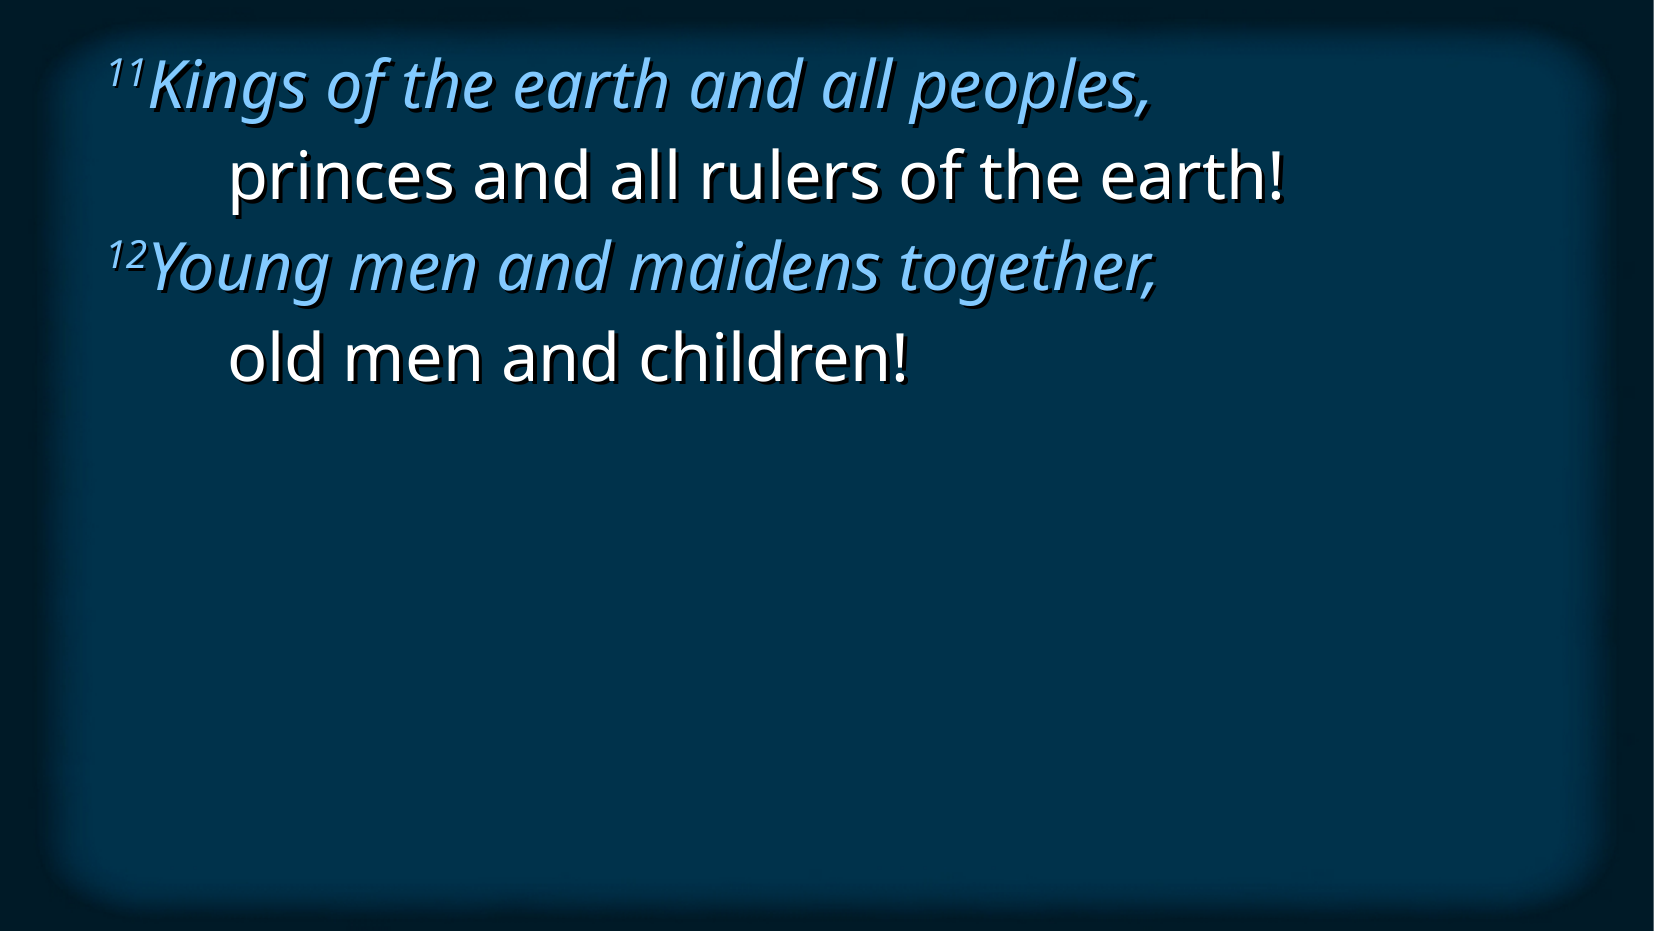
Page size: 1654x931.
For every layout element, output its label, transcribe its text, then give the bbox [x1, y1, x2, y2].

text_box 11Kings of the earth and all peoples, princes and all rulers of the earth! 12Young men and maidens together, old men and children! [90, 30, 1576, 400]
picture [0, 0, 1654, 931]
